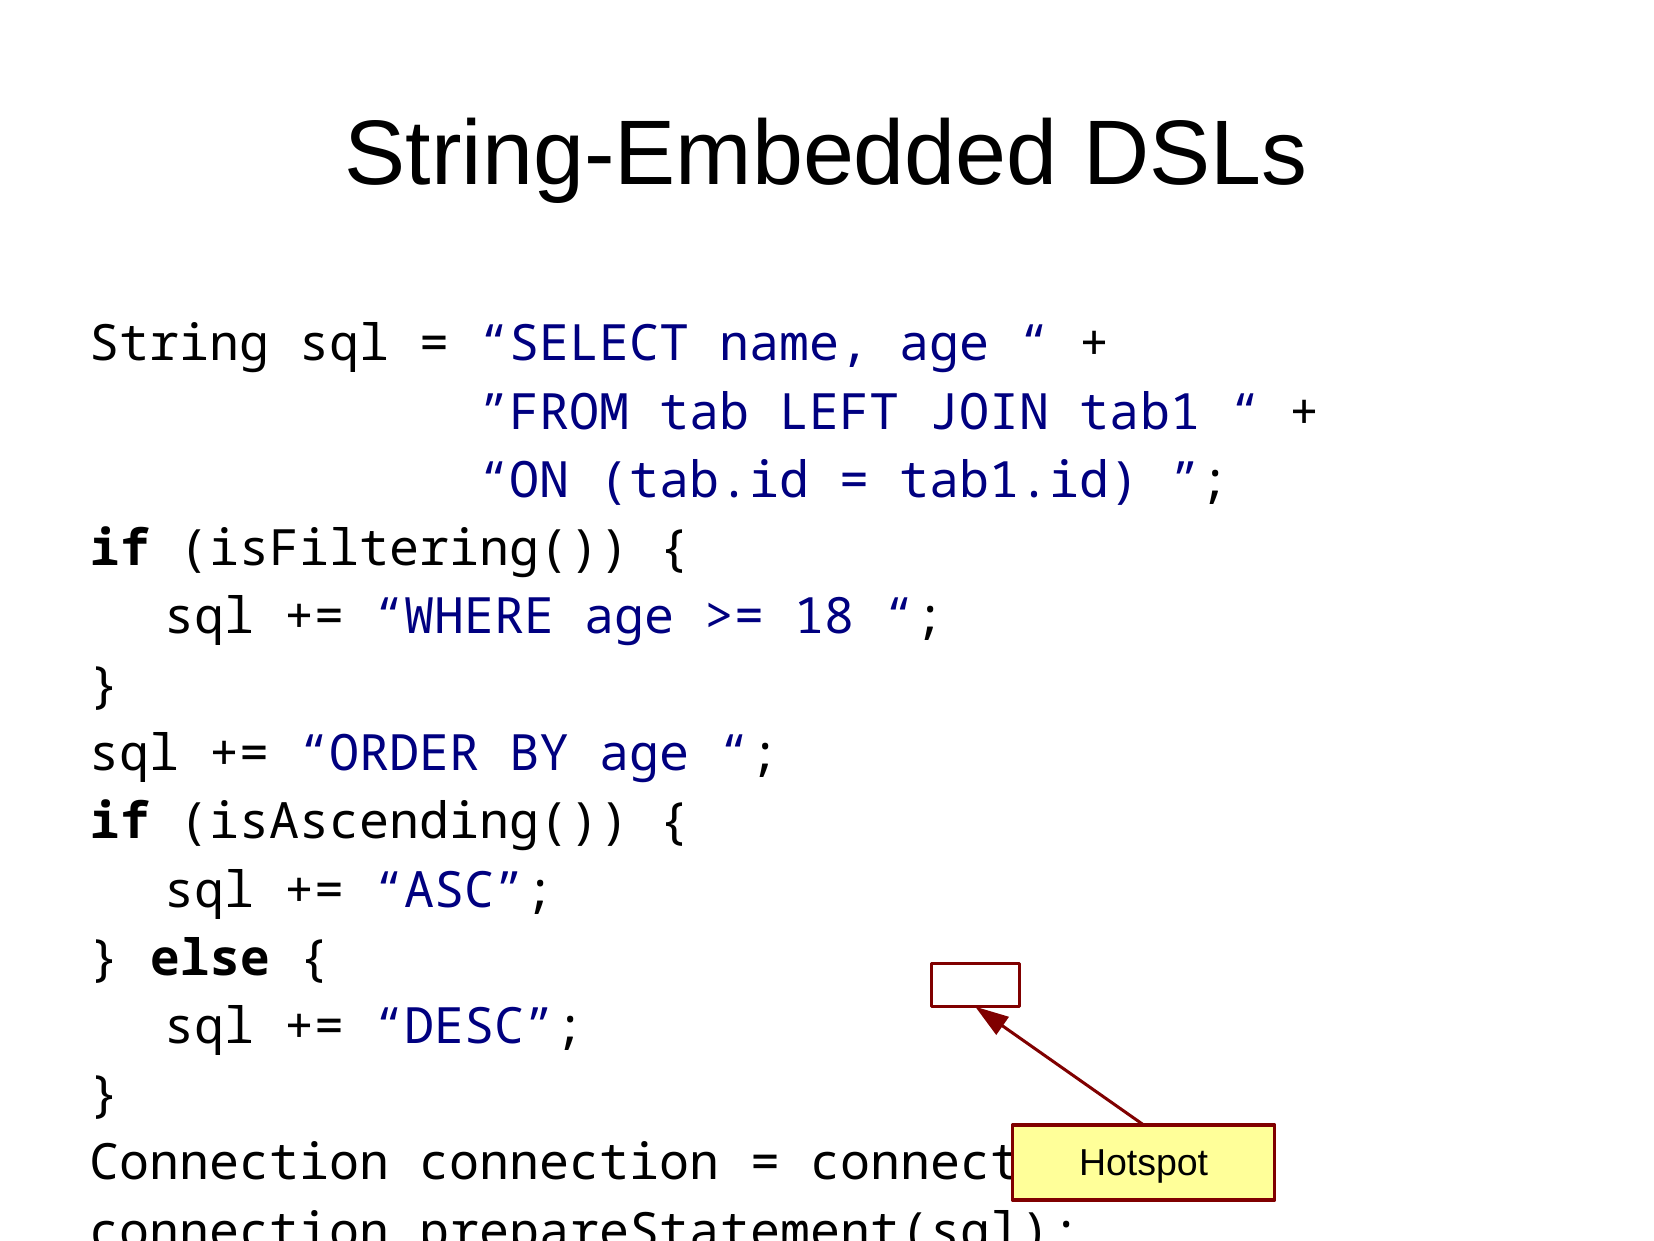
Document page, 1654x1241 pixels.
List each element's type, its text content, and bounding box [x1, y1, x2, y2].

title String-Embedded DSLs [82, 49, 1571, 257]
text_box Hotspot [1012, 1125, 1275, 1201]
text_box String sql = “SELECT name, age “ + ”FROM tab LEFT JOIN tab1 “ + “ON (tab.id = tab1.id) ”; if (isFiltering()) { sql += “WHERE age >= 18 “; } sql += “ORDER BY age “; if (isAscending()) { sql += “ASC”; } else { sql += “DESC”; } Connection connection = connect(); connection.prepareStatement(sql); [75, 300, 1576, 1016]
